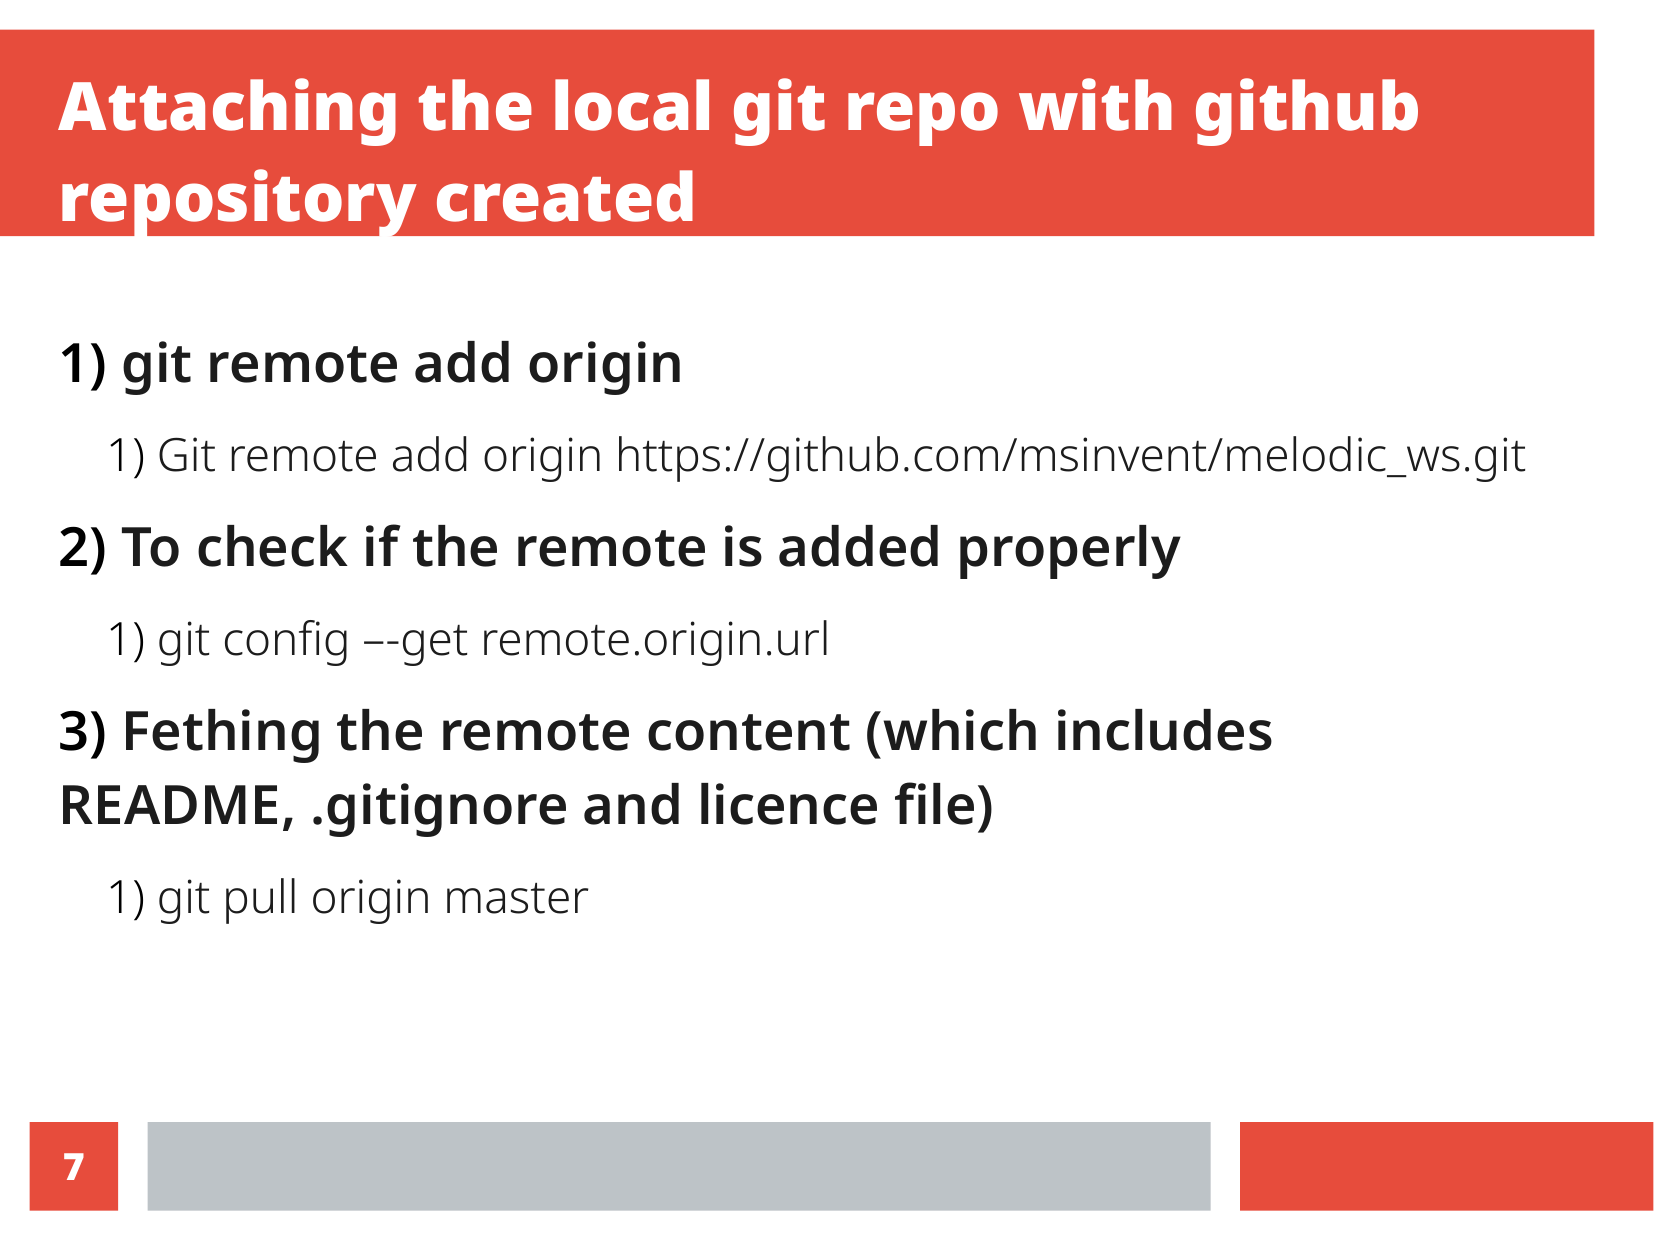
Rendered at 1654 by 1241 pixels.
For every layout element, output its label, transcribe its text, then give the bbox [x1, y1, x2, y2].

title Attaching the local git repo with github repository created [59, 59, 1595, 207]
list git remote add origin Git remote add origin https://github.com/msinvent/melodic_ws.git To check if the remote is added properly git config –-get remote.origin.url Fething the remote content (which includes README, .gitignore and licence file) git pull origin master [59, 324, 1565, 1093]
